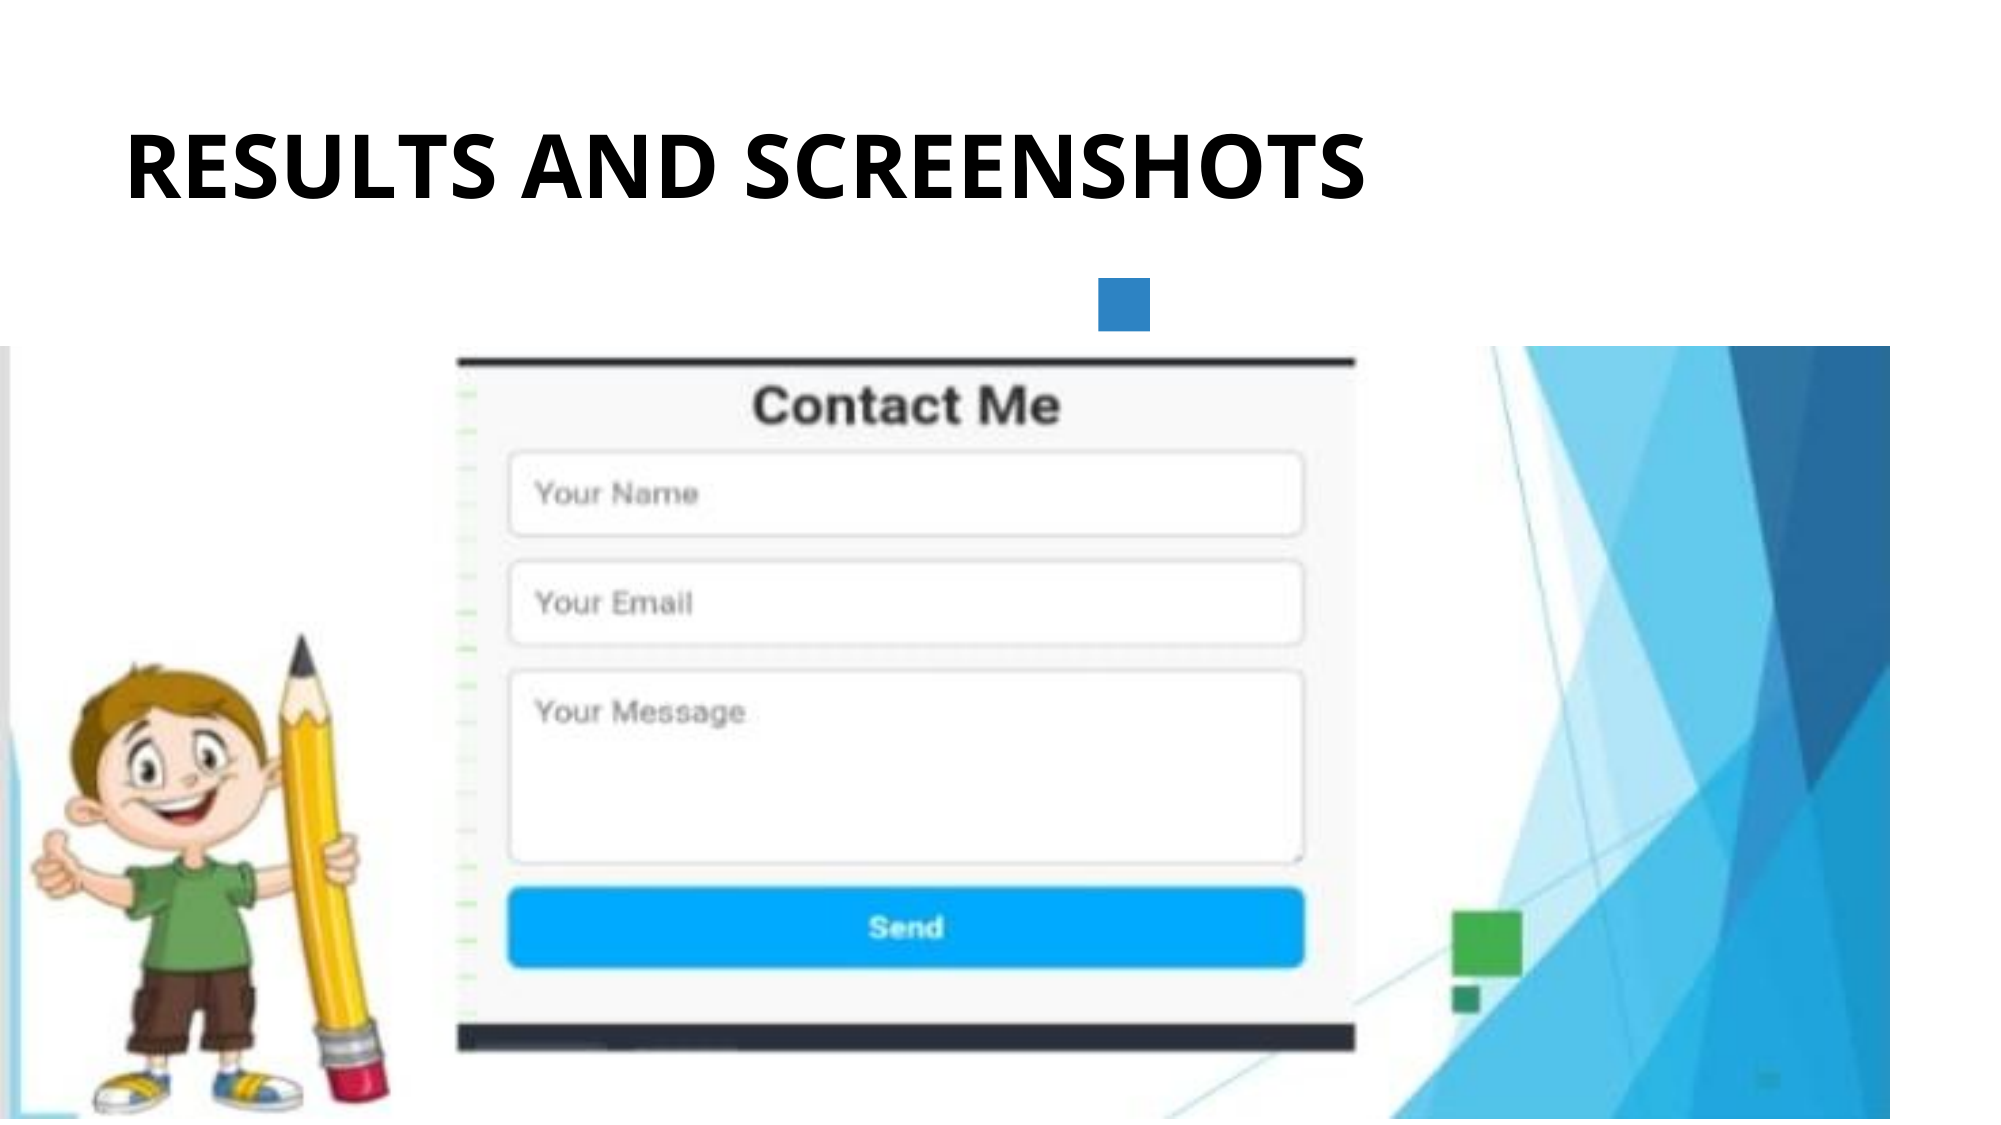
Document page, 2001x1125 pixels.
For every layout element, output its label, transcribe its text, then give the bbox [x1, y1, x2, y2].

picture [0, 346, 1890, 1119]
title RESULTS AND SCREENSHOTS [121, 107, 1513, 218]
text_box [1098, 278, 1150, 332]
